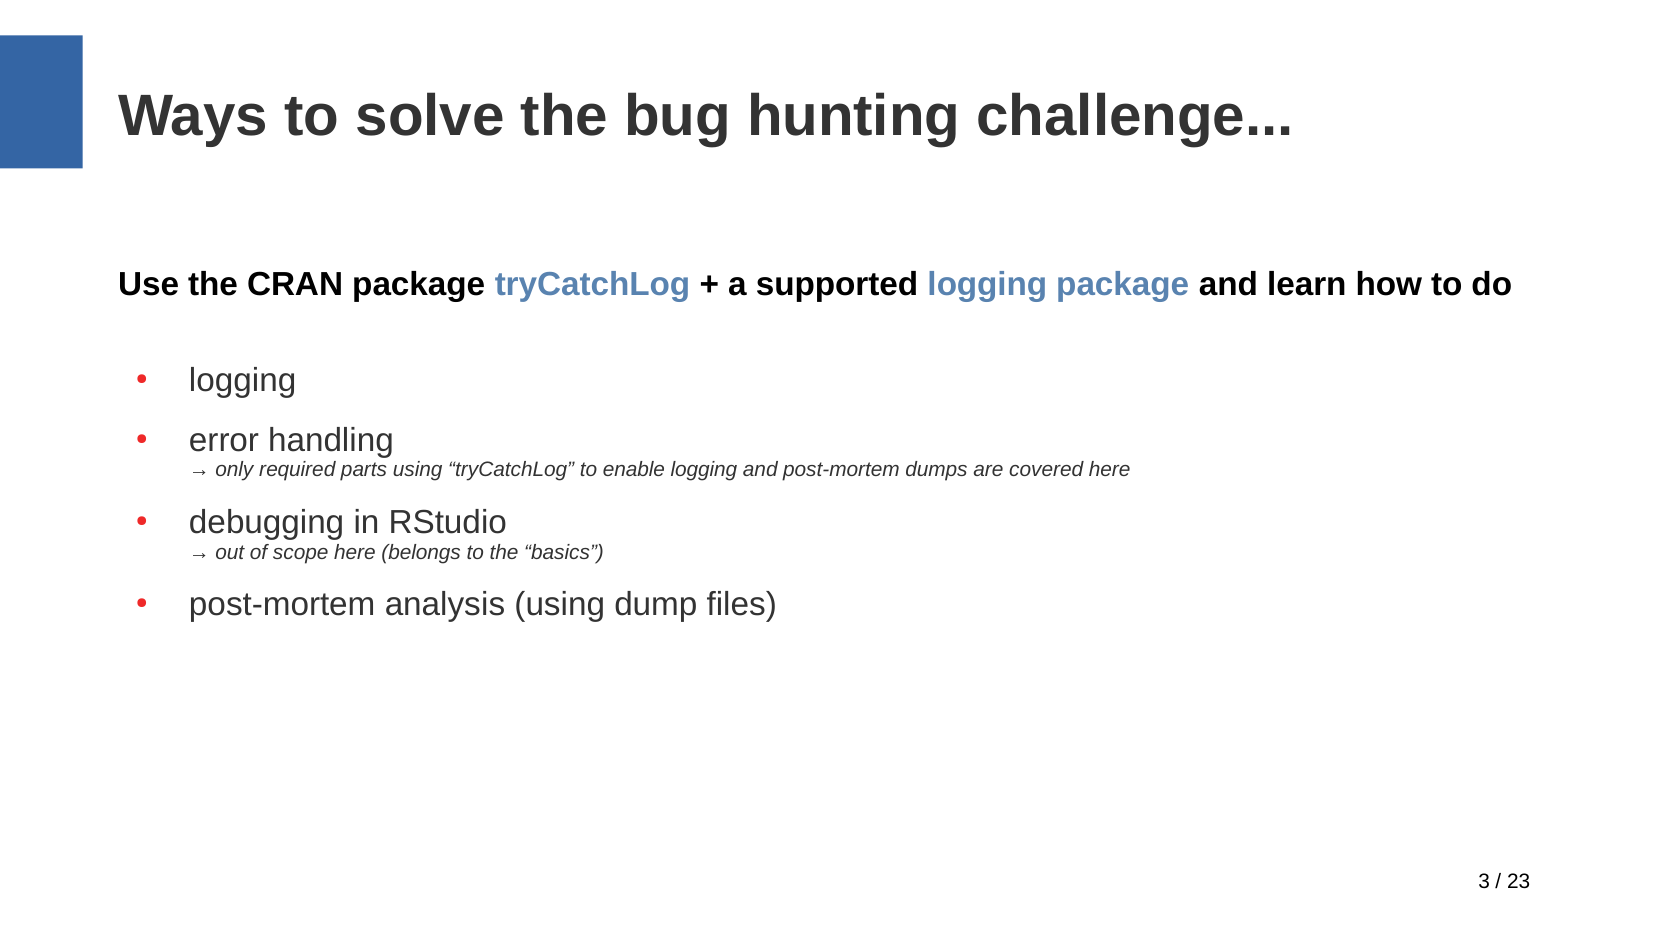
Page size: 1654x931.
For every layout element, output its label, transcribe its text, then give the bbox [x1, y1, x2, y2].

title Ways to solve the bug hunting challenge... [118, 37, 1571, 193]
list Use the CRAN package tryCatchLog + a supported logging package and learn how to do logging error handling → only required parts using “tryCatchLog” to enable logging and post-mortem dumps are covered here debugging in RStudio → out of scope here (belongs to the “basics”) post-mortem analysis (using dump files) [118, 265, 1561, 806]
